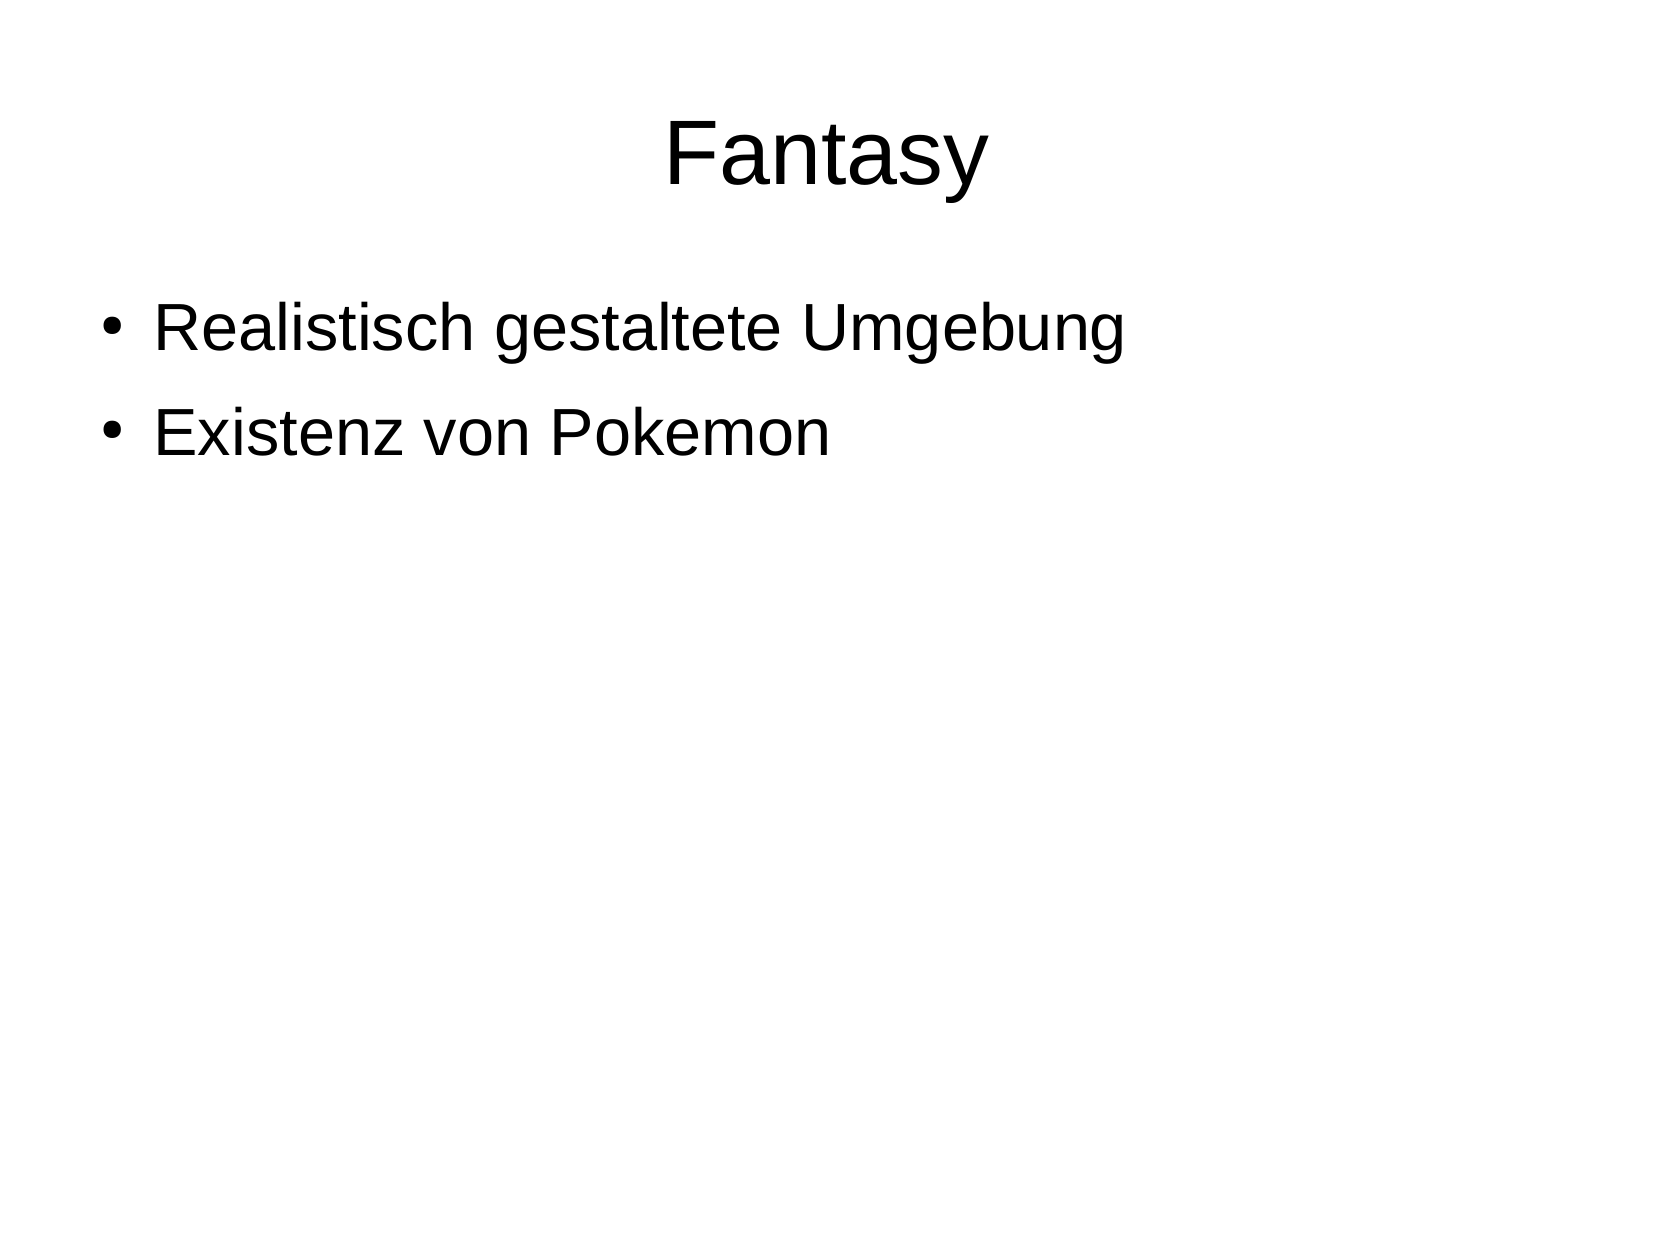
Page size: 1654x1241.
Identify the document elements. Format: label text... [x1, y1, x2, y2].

list Realistisch gestaltete Umgebung Existenz von Pokemon [82, 290, 1571, 1010]
title Fantasy [82, 49, 1571, 257]
